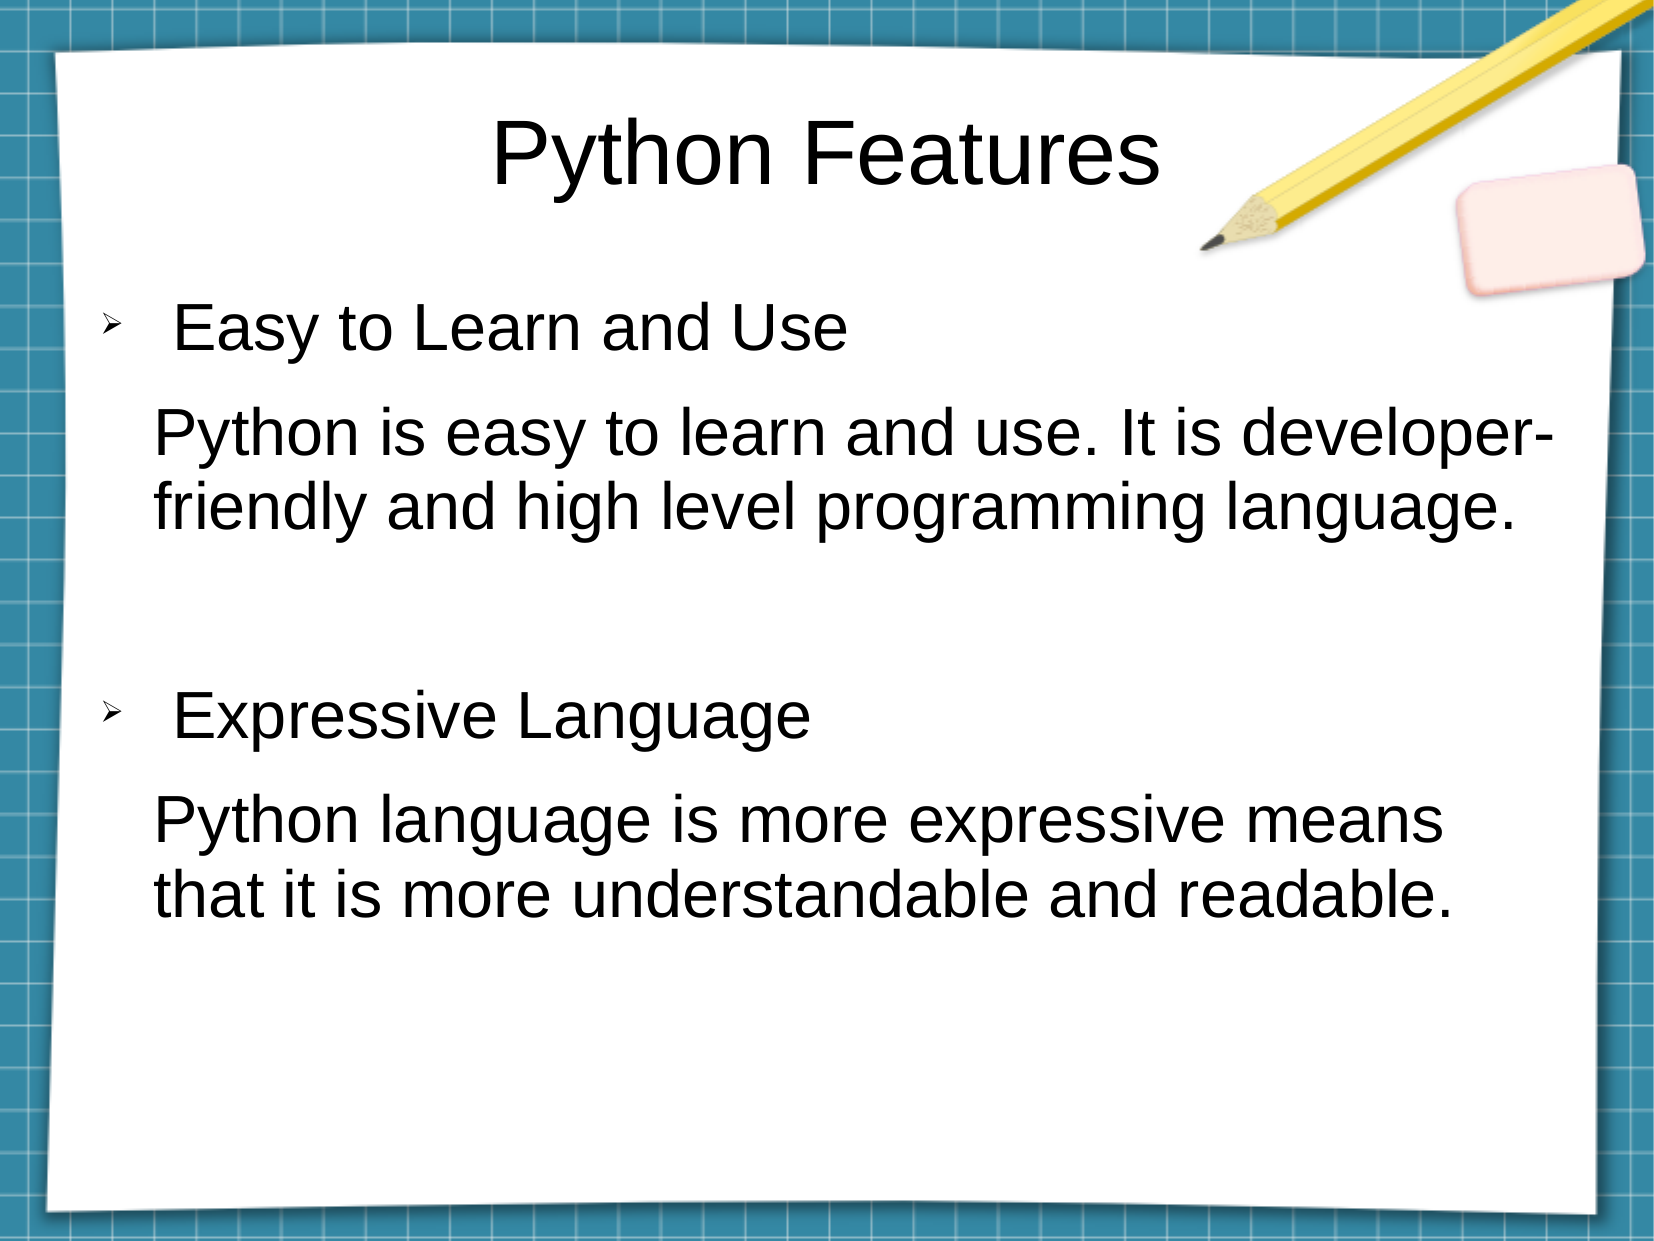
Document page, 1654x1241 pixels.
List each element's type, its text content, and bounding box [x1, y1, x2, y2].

picture [0, 0, 1654, 1241]
title Python Features [82, 49, 1571, 257]
list Easy to Learn and Use Python is easy to learn and use. It is developer-friendly and high level programming language. Expressive Language Python language is more expressive means that it is more understandable and readable. [82, 290, 1571, 1010]
